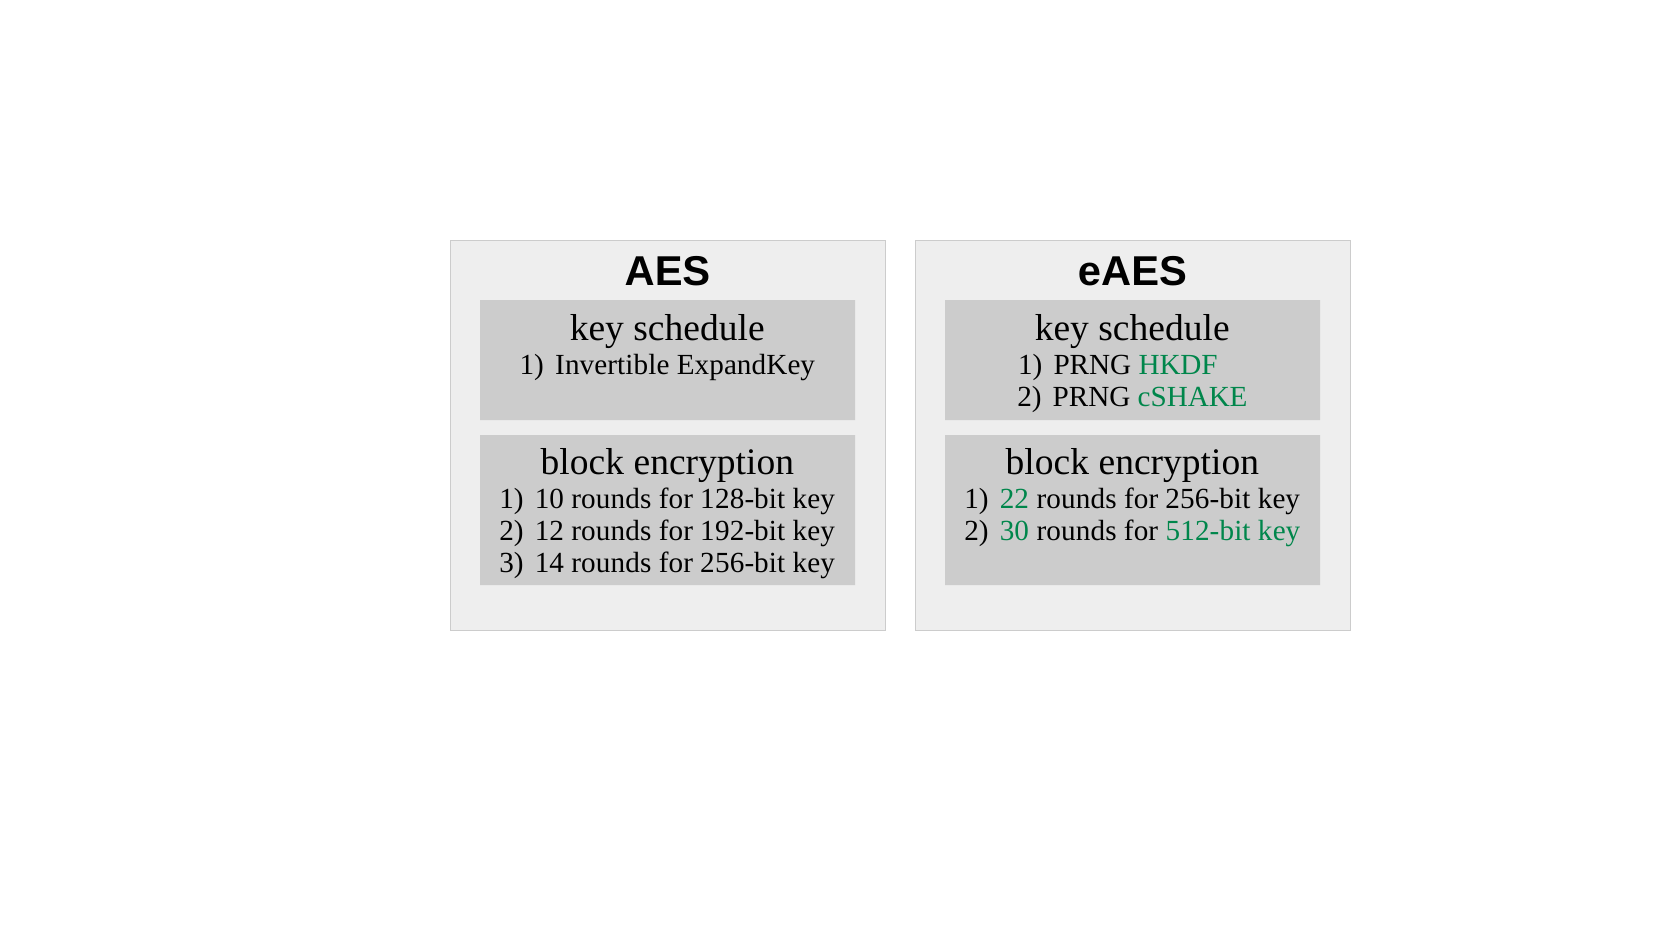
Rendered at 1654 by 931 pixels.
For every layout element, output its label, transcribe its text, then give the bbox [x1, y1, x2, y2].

text_box key schedule PRNG HKDF PRNG cSHAKE [945, 300, 1321, 421]
subtitle , [82, 217, 1571, 758]
text_box block encryption 10 rounds for 128-bit key 12 rounds for 192-bit key 14 rounds for 256-bit key [480, 435, 856, 586]
text_box eAES [915, 240, 1351, 631]
text_box block encryption 22 rounds for 256-bit key 30 rounds for 512-bit key [945, 435, 1321, 586]
text_box key schedule Invertible ExpandKey [480, 300, 856, 421]
